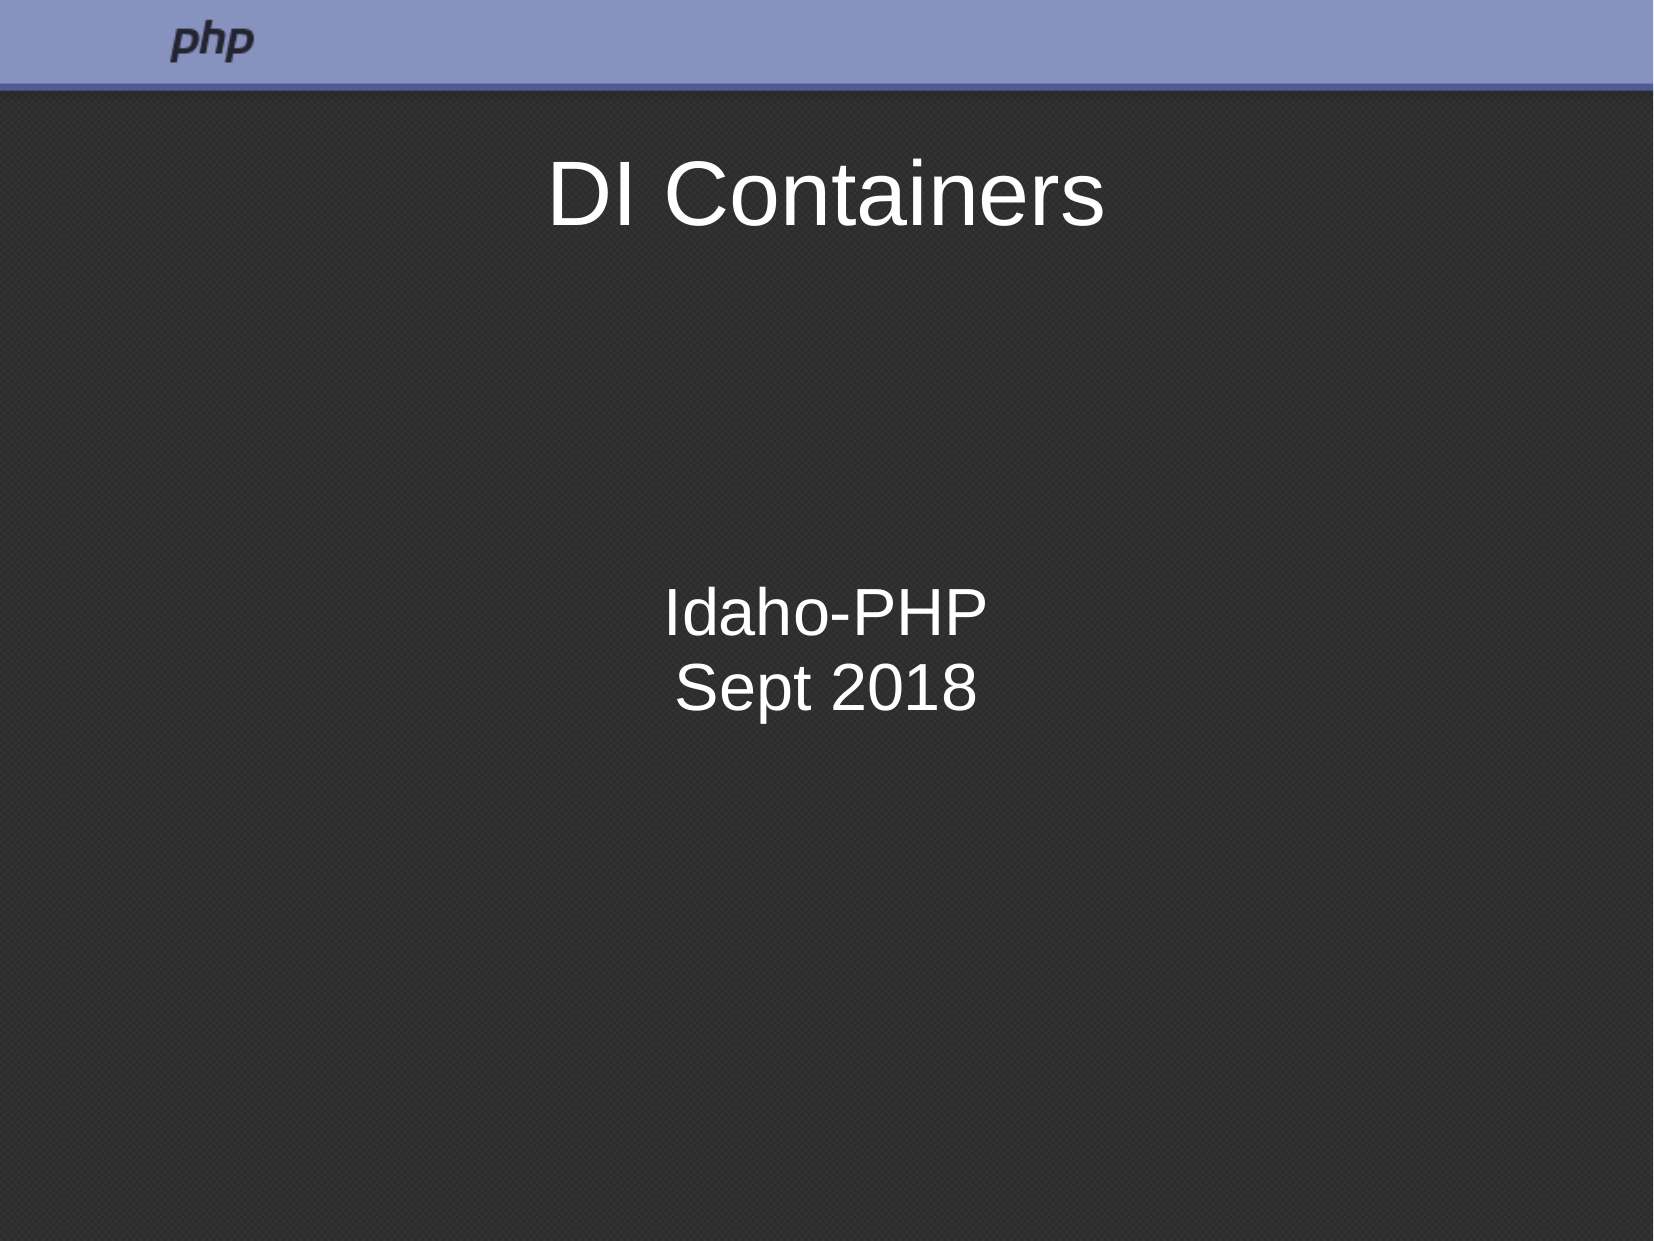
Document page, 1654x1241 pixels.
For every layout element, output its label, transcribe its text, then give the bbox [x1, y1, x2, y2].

subtitle Idaho-PHP Sept 2018 [82, 290, 1571, 1010]
picture [0, 0, 1654, 1241]
title DI Containers [82, 90, 1571, 290]
